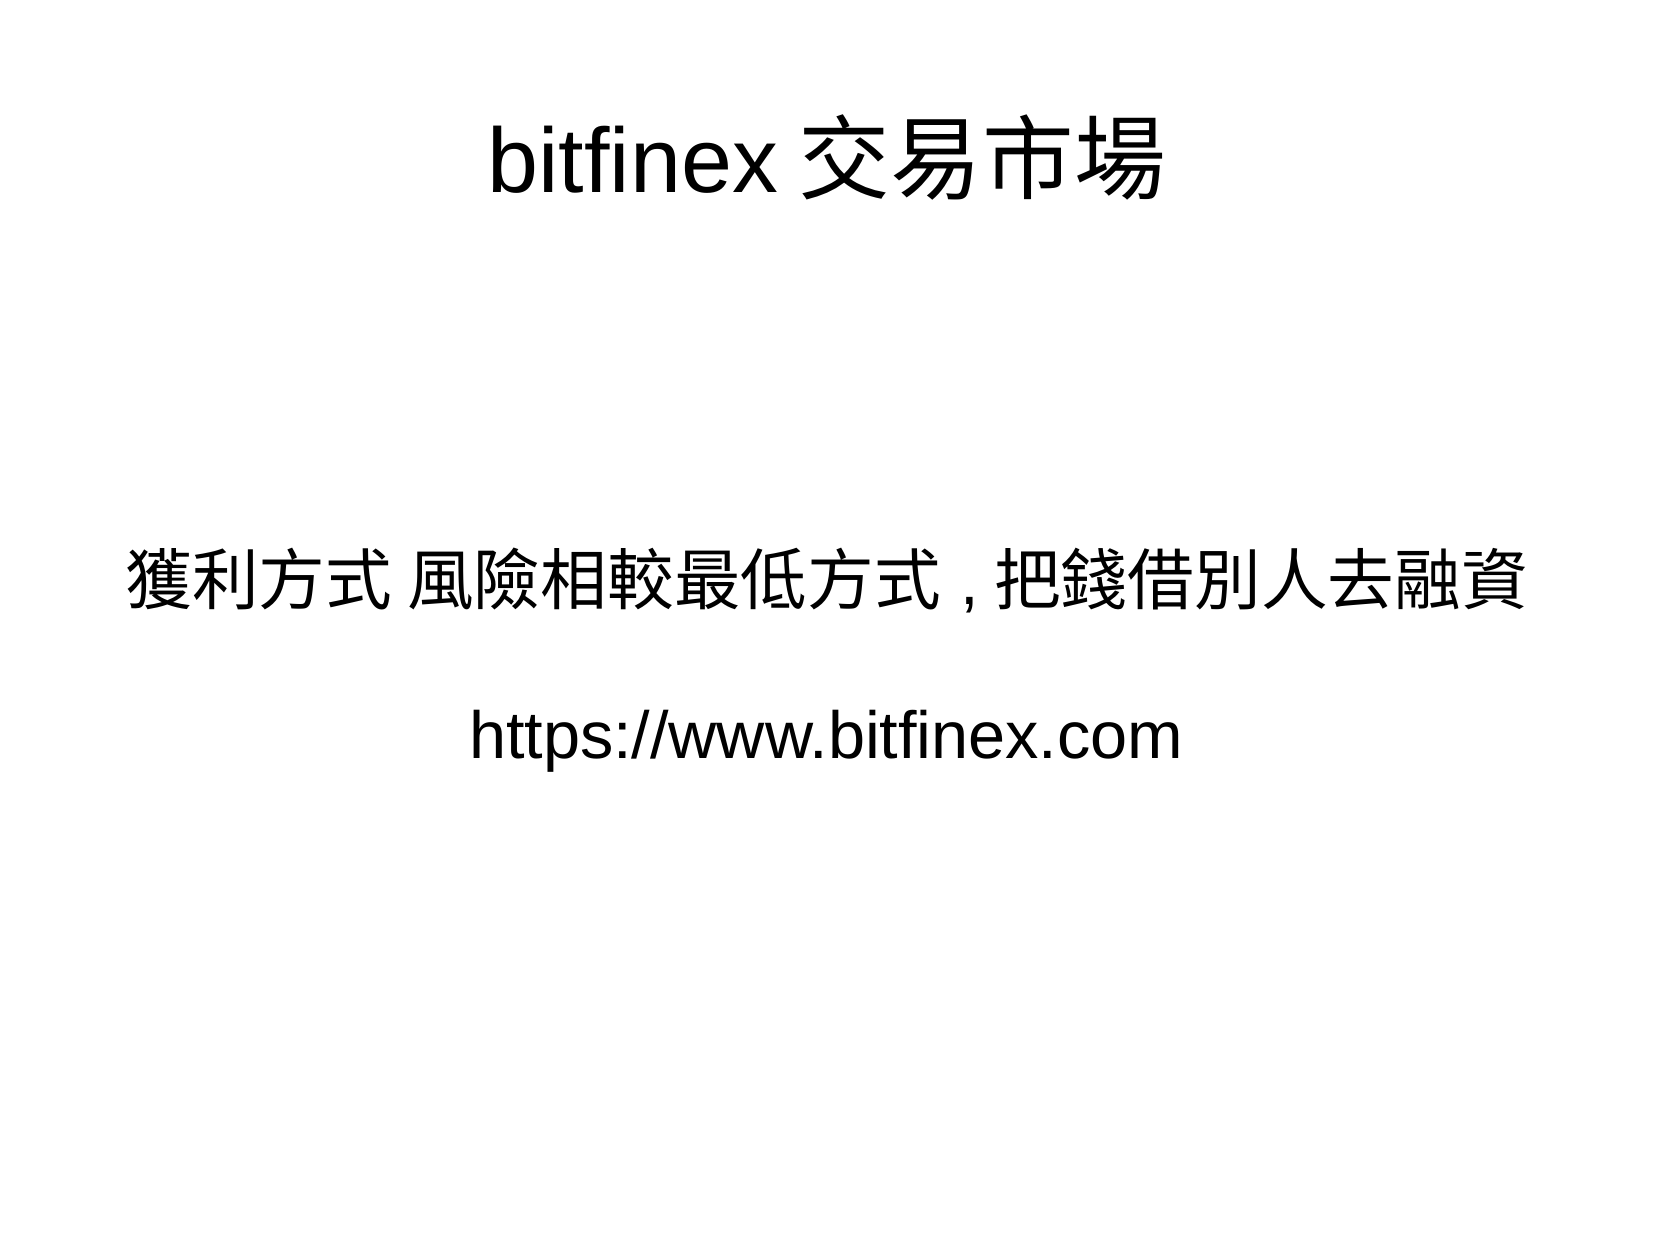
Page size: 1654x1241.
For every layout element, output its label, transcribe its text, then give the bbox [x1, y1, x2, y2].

title bitfinex交易市場 [82, 49, 1571, 257]
subtitle 獲利方式 風險相較最低方式,把錢借別人去融資 https://www.bitfinex.com [82, 290, 1571, 1010]
